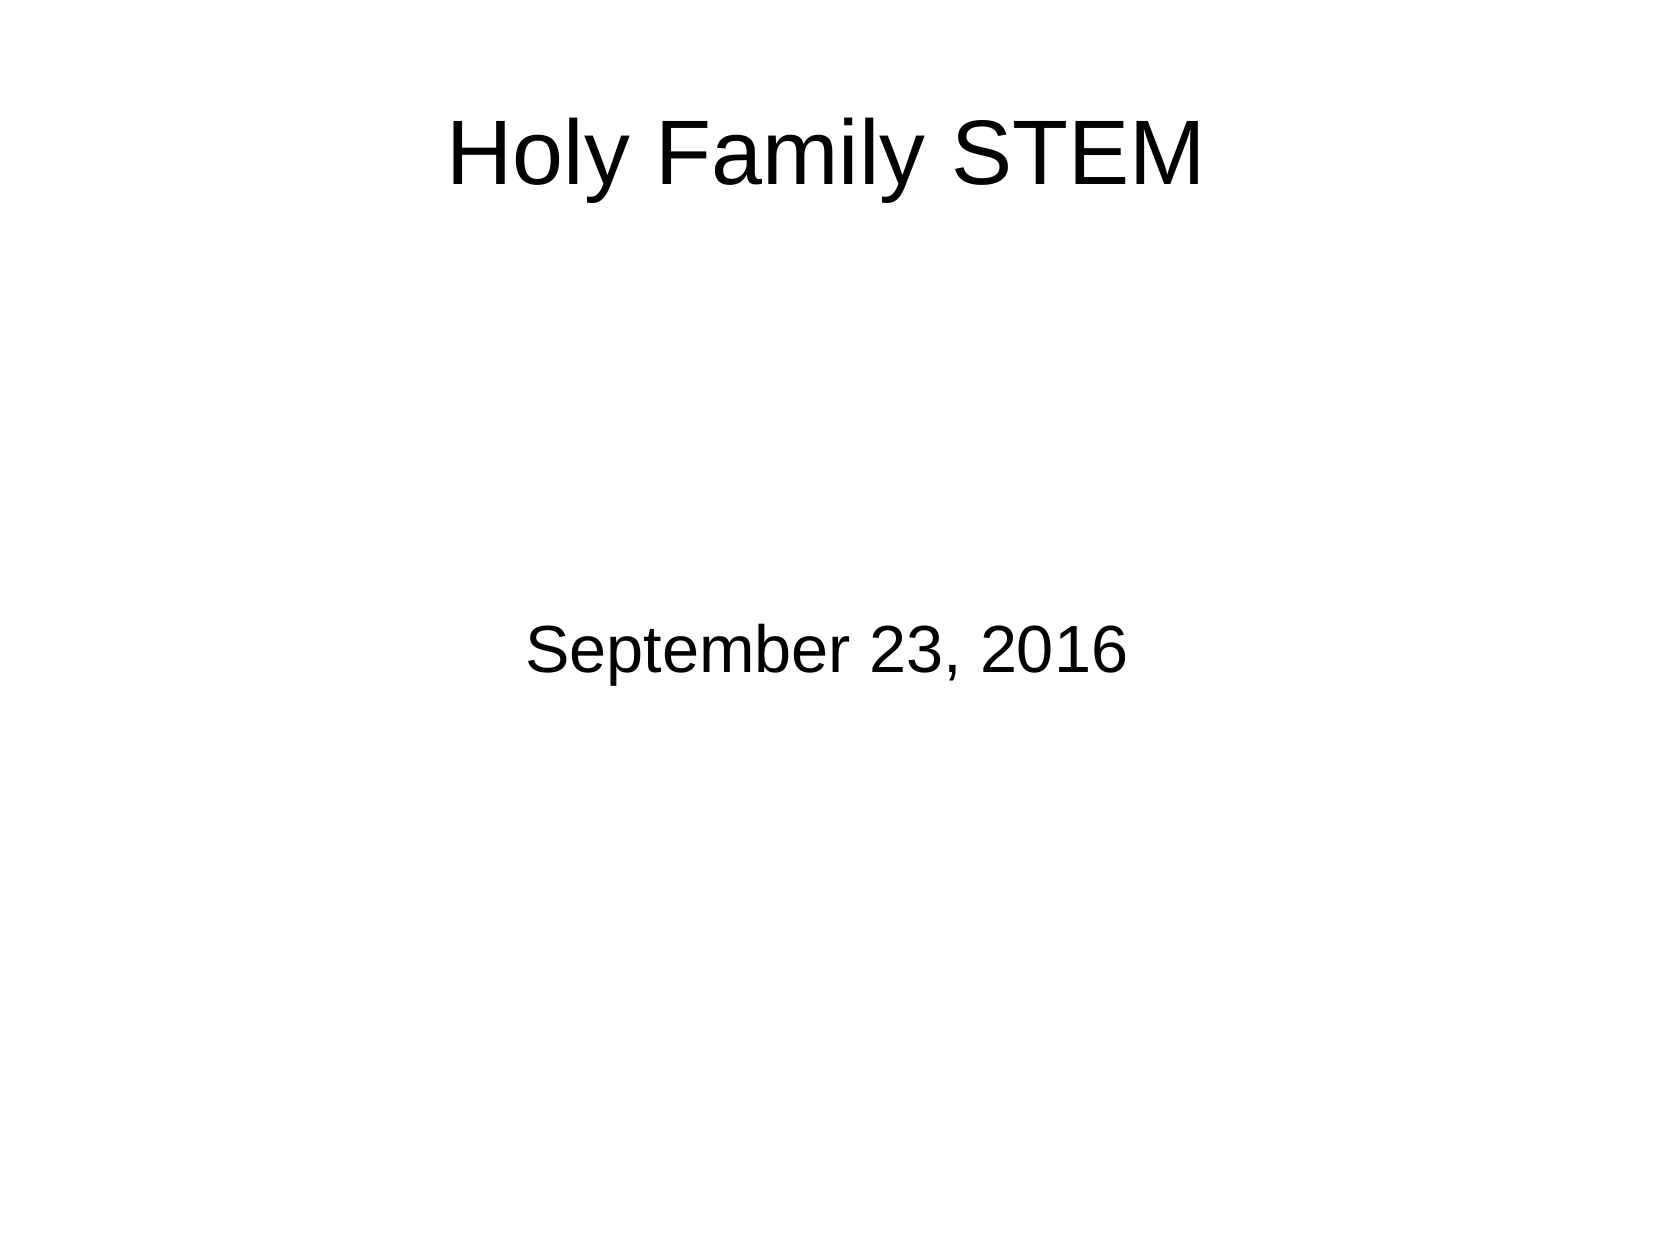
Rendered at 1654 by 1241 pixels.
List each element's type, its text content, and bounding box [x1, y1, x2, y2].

title Holy Family STEM [82, 49, 1571, 257]
subtitle September 23, 2016 [82, 290, 1571, 1010]
